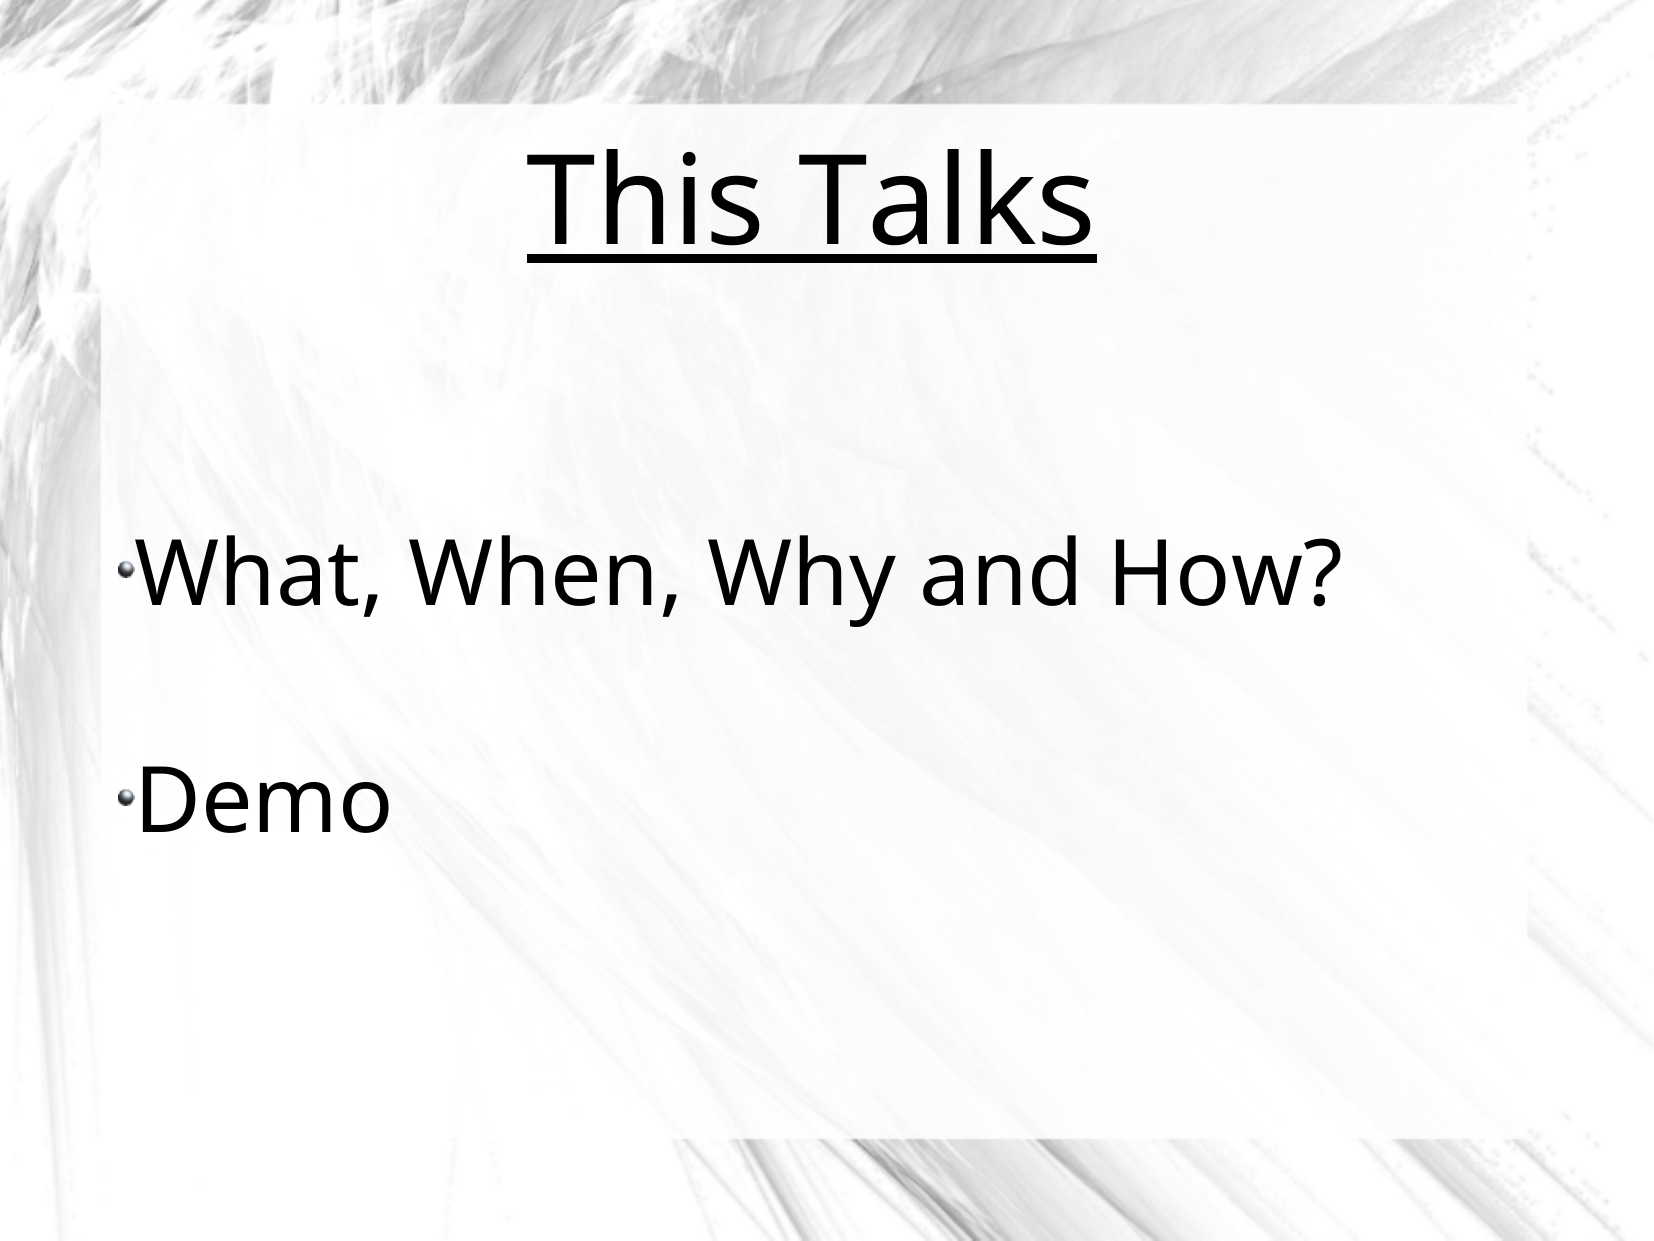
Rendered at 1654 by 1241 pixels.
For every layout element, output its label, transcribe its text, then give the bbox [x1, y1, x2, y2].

subtitle What, When, Why and How? Demo [118, 290, 1571, 975]
picture [0, 0, 1654, 1241]
title This Talks [118, 112, 1506, 281]
